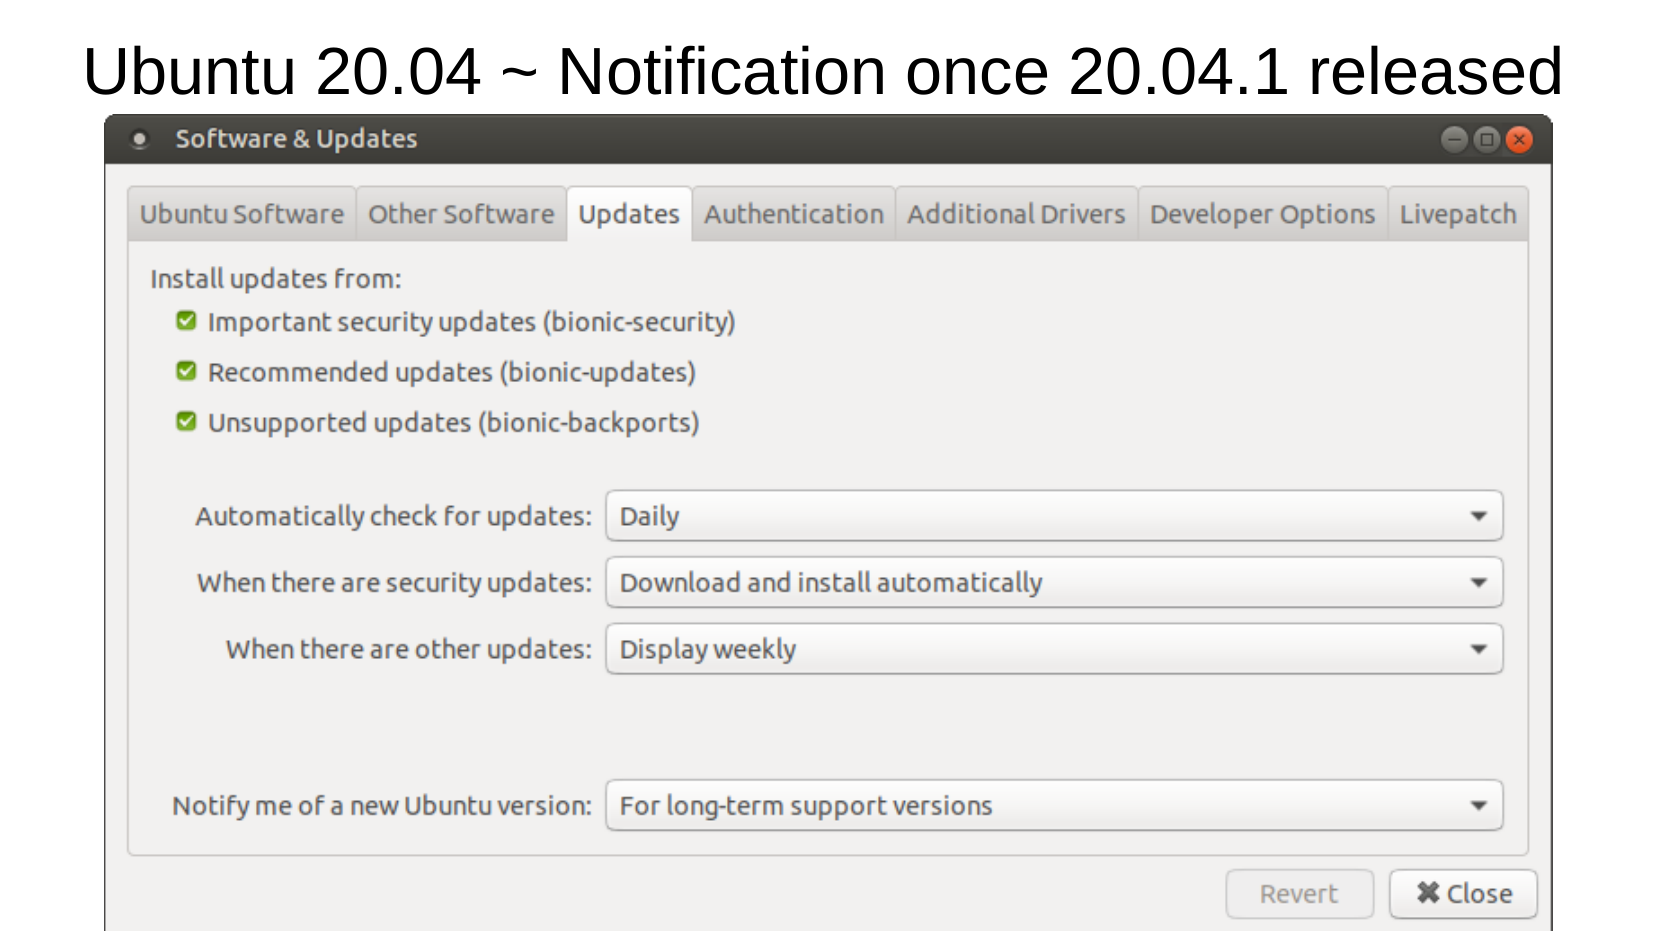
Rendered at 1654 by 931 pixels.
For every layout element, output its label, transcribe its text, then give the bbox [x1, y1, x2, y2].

picture [104, 114, 1553, 931]
title Ubuntu 20.04 ~ Notification once 20.04.1 released [82, 34, 1571, 110]
